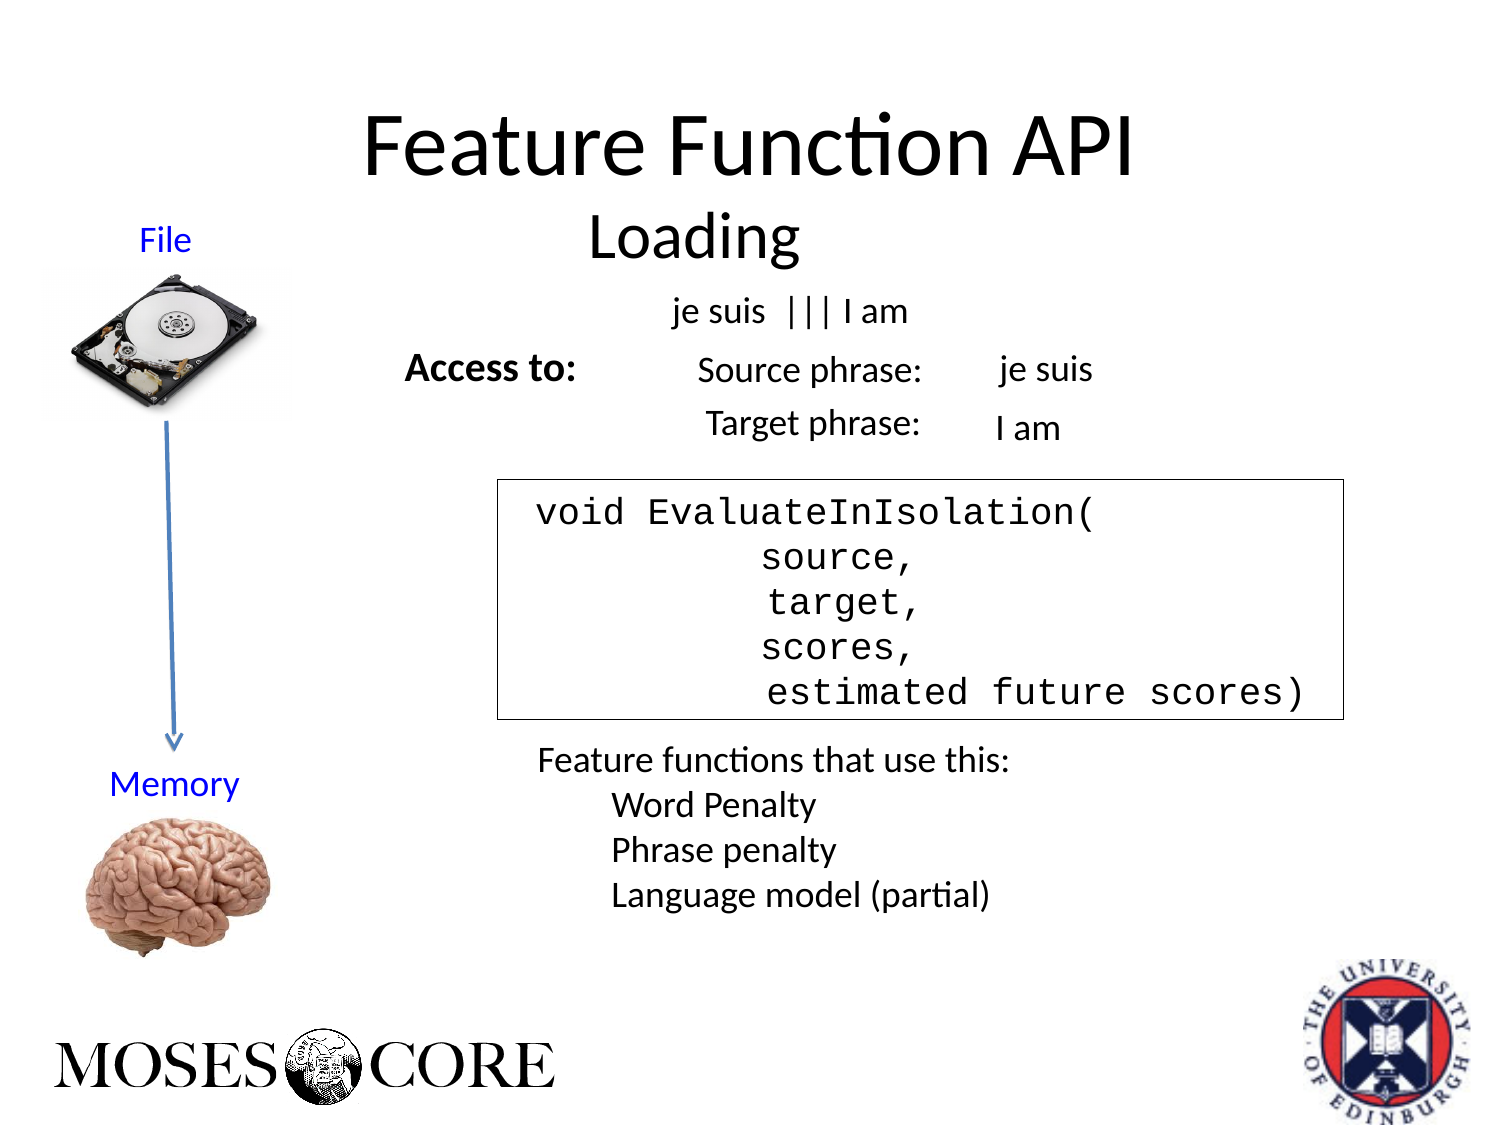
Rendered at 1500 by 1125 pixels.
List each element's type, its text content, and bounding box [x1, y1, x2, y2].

text_box je suis [984, 336, 1109, 397]
text_box Feature functions that use this: Word Penalty Phrase penalty Language model (partial) [522, 727, 1027, 968]
title Feature Function API [75, 45, 1425, 233]
text_box je suis ||| I am [657, 278, 925, 339]
picture [53, 1025, 555, 1108]
text_box void EvaluateInIsolation( source, target, scores, estimated future scores) [497, 479, 1344, 720]
text_box Access to: [389, 332, 715, 398]
text_box File [124, 208, 208, 268]
text_box Source phrase: [715, 338, 938, 398]
picture [41, 267, 292, 421]
text_box I am [980, 395, 1077, 456]
picture [1303, 959, 1475, 1125]
picture [78, 810, 278, 965]
text_box Loading [573, 184, 816, 280]
text_box Memory [94, 751, 255, 812]
text_box Target phrase: [690, 390, 937, 451]
